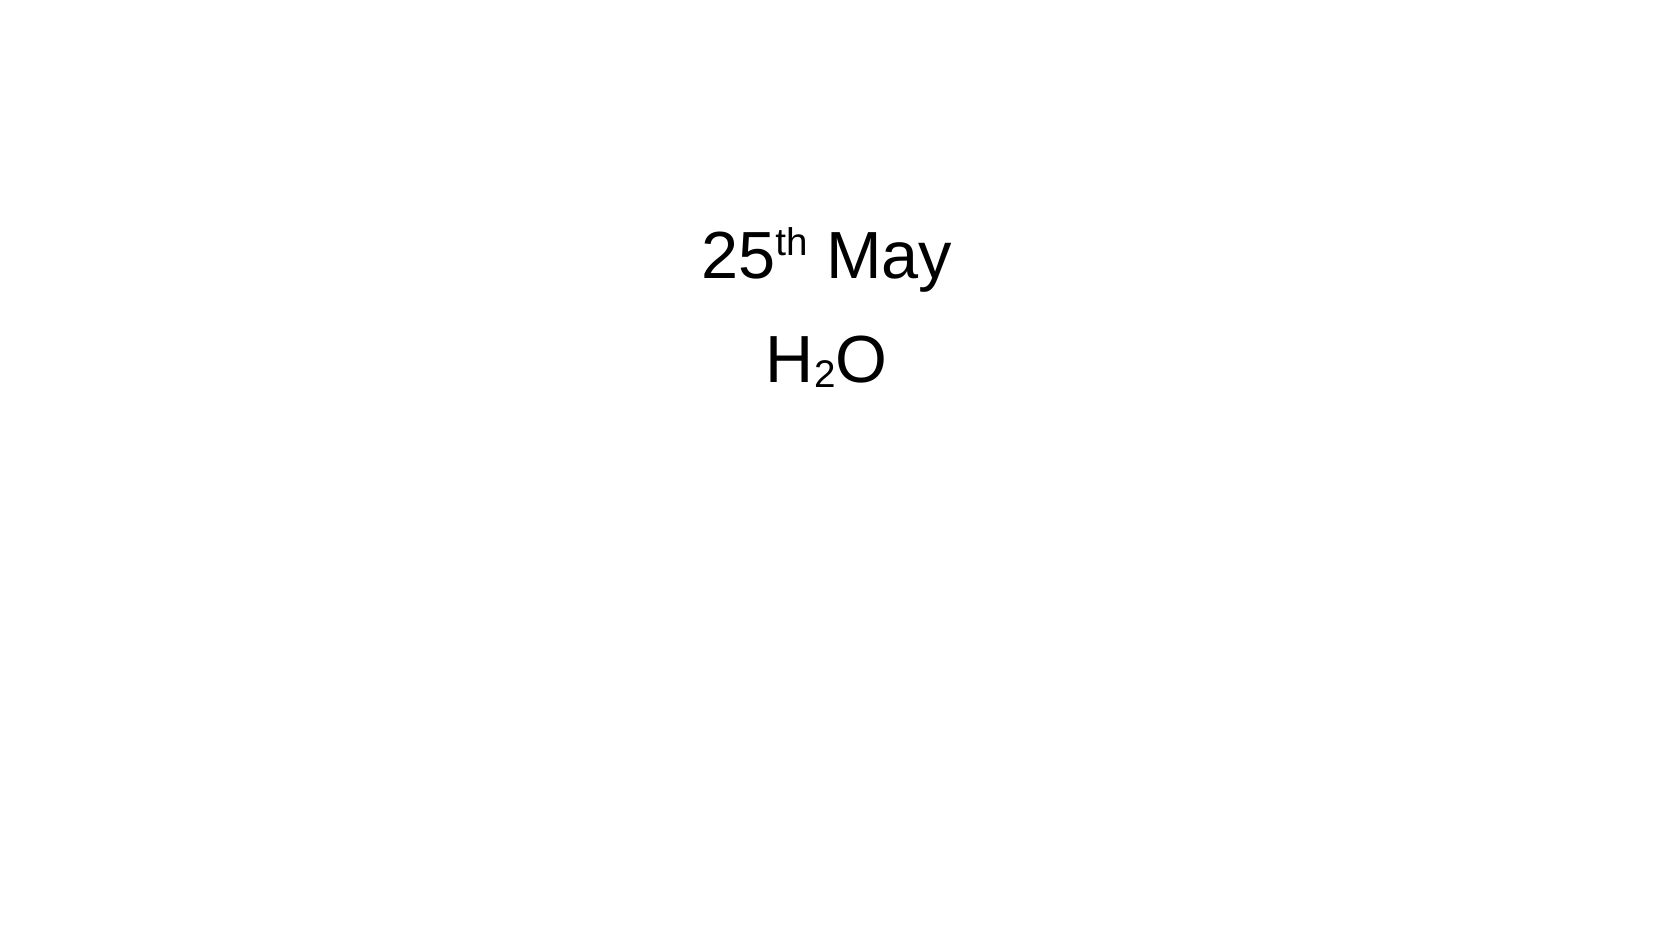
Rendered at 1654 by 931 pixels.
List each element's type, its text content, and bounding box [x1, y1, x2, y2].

list 25th May H2O [82, 217, 1571, 758]
